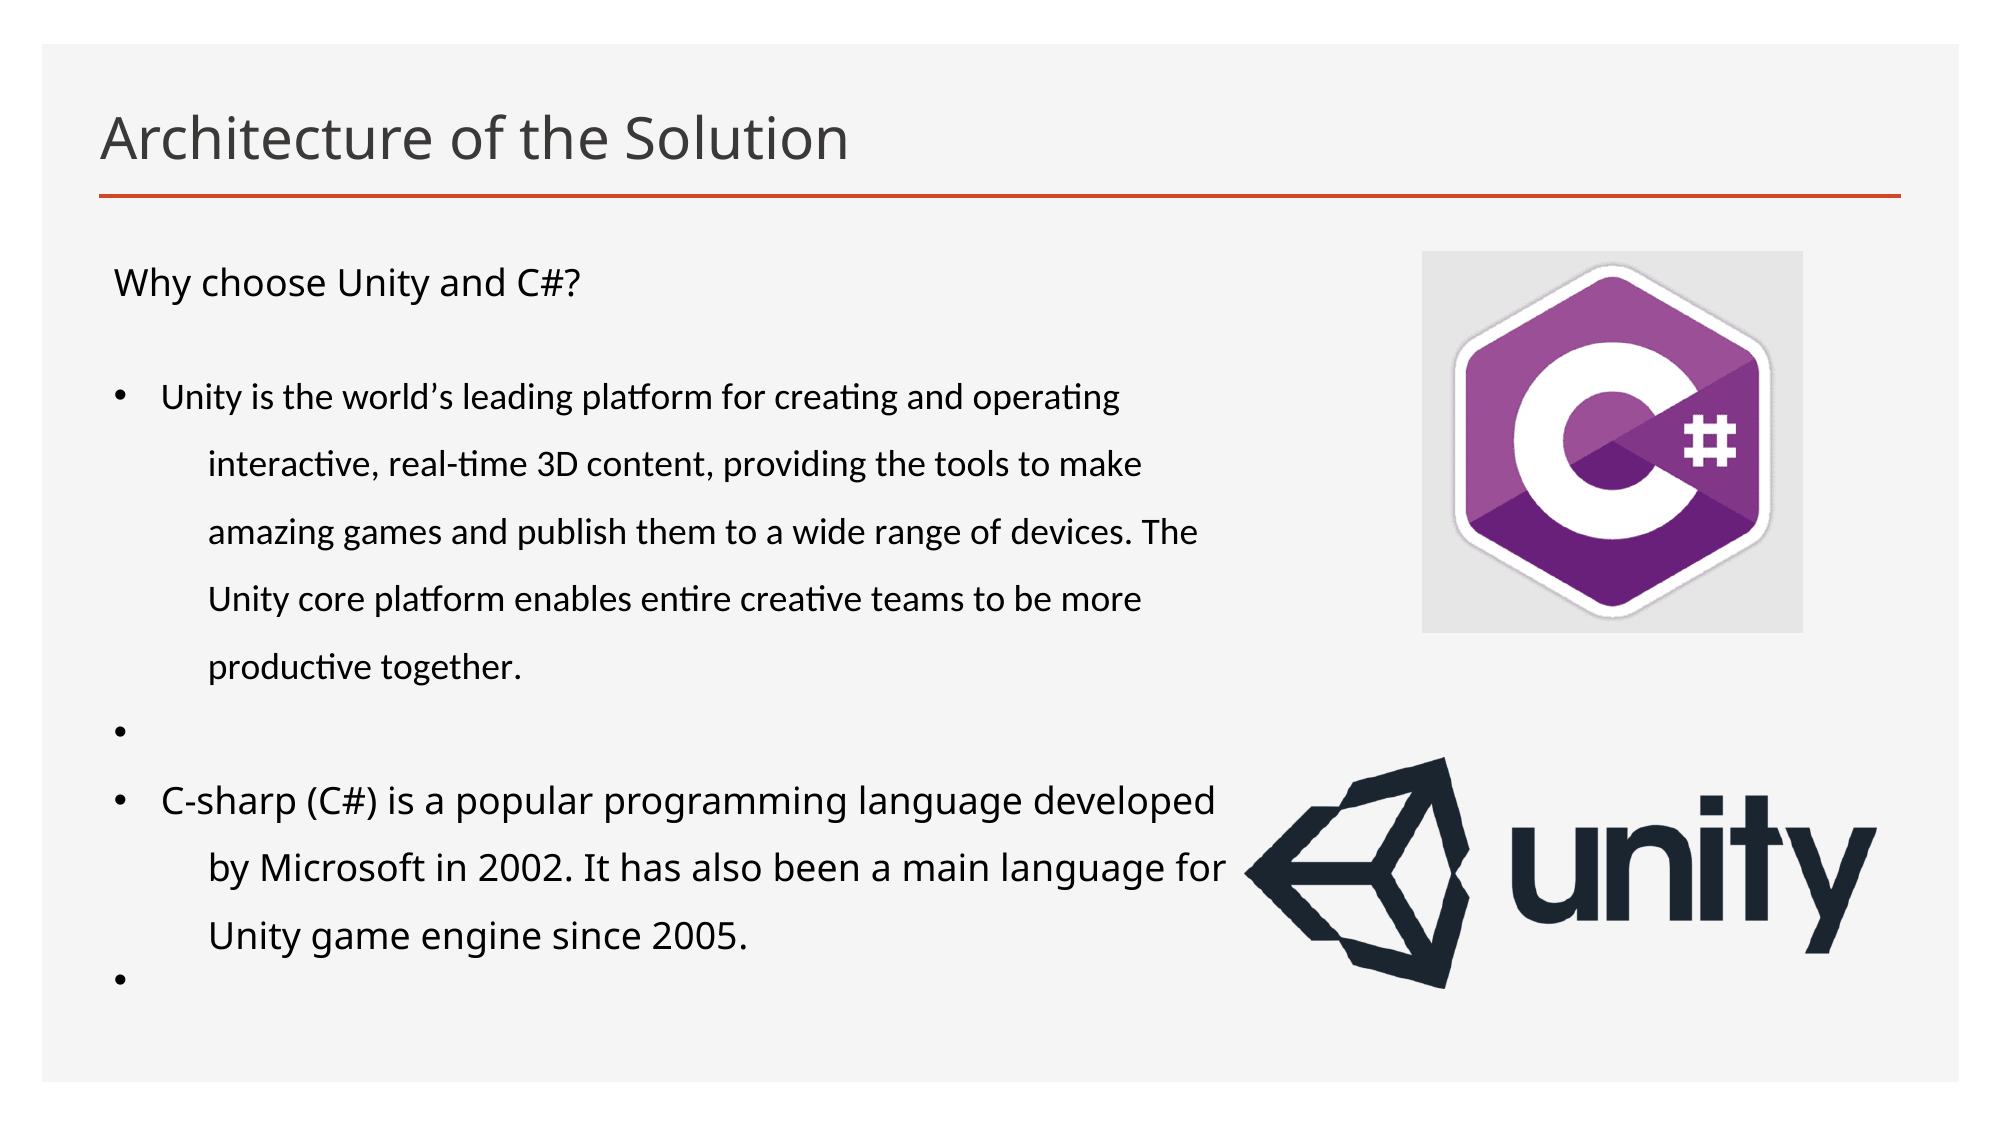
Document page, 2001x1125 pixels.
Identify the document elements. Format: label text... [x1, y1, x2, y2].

picture [1422, 251, 1803, 633]
text_box Why choose Unity and C#? Unity is the world’s leading platform for creating and operating interactive, real-time 3D content, providing the tools to make amazing games and publish them to a wide range of devices. The Unity core platform enables entire creative teams to be more productive together. C-sharp (C#) is a popular programming language developed by Microsoft in 2002. It has also been a main language for Unity game engine since 2005. [99, 251, 1245, 1017]
title Architecture of the Solution [85, 73, 1214, 179]
picture [1244, 757, 1877, 989]
